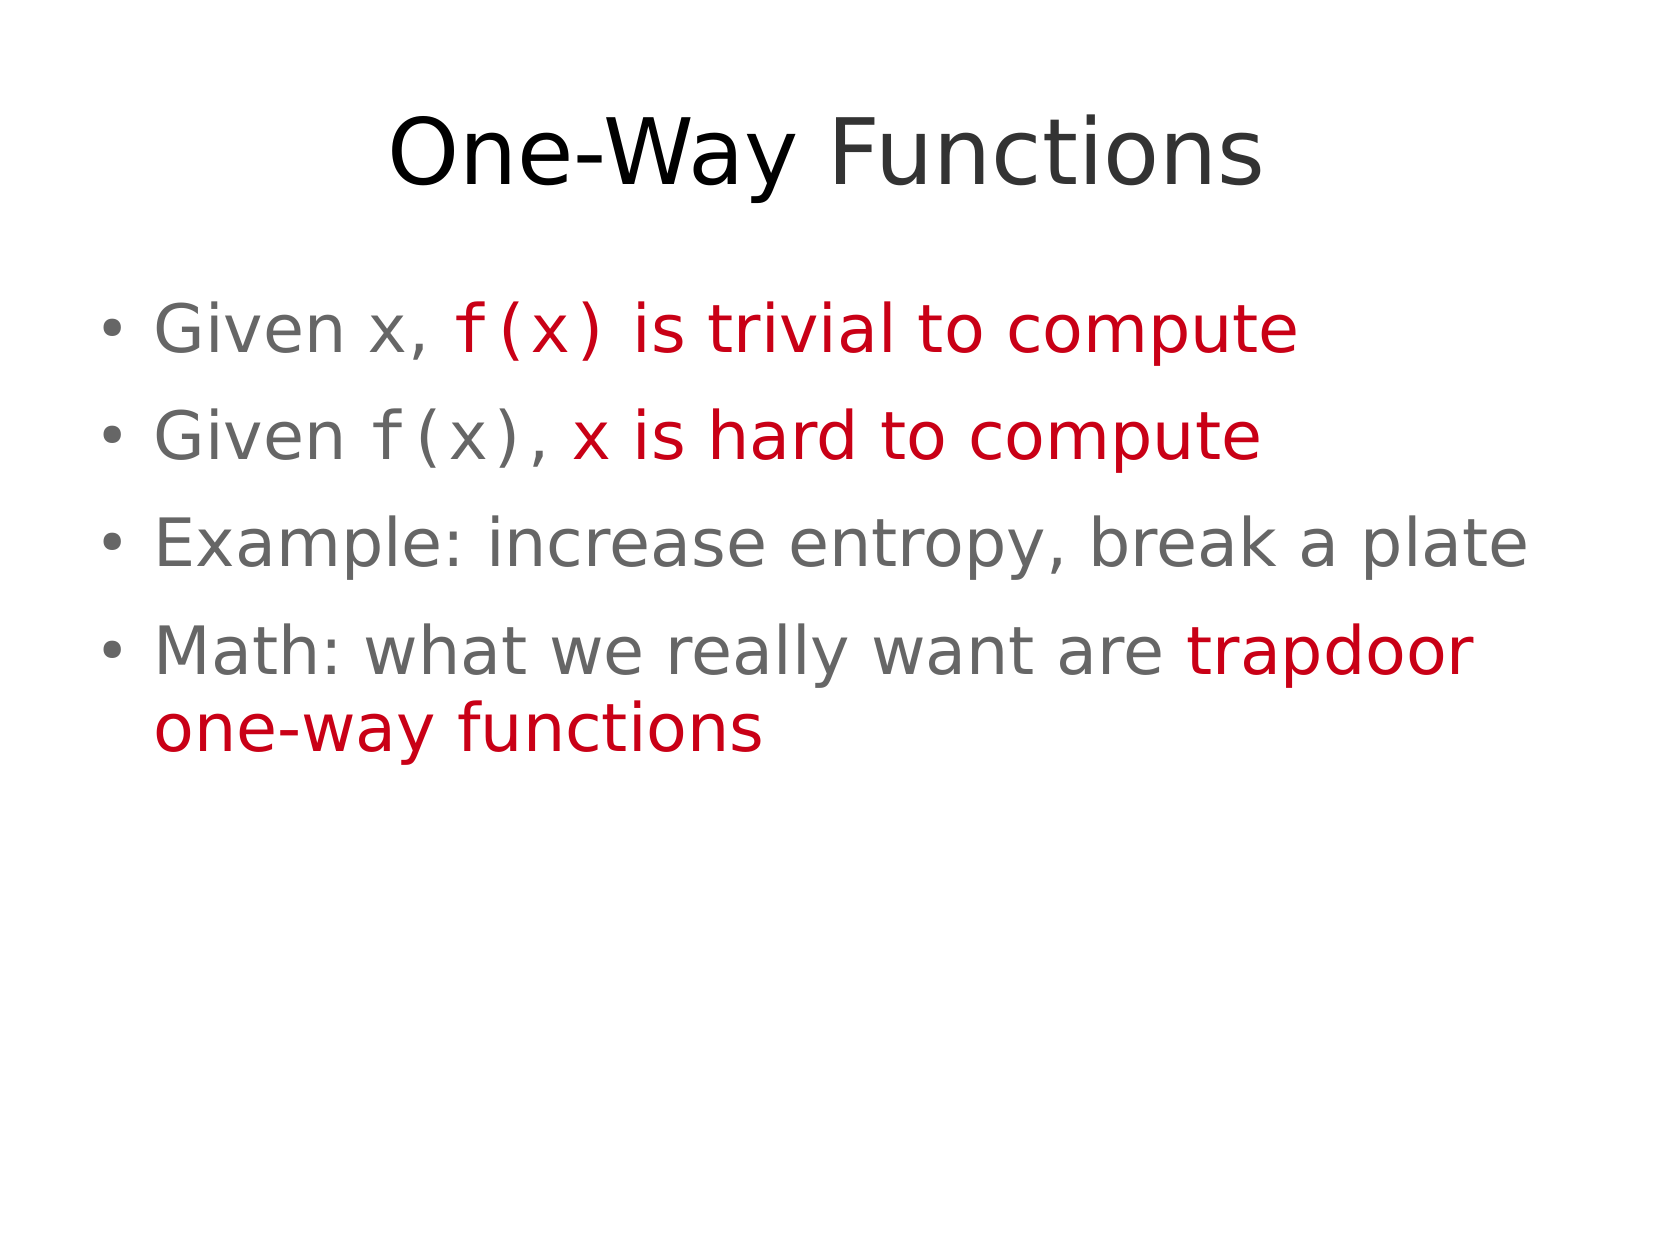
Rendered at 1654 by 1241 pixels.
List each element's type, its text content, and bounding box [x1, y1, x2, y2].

list Given x, f(x) is trivial to compute Given f(x), x is hard to compute Example: increase entropy, break a plate Math: what we really want are trapdoor one-way functions [82, 290, 1571, 1109]
title One-Way Functions [82, 49, 1571, 257]
